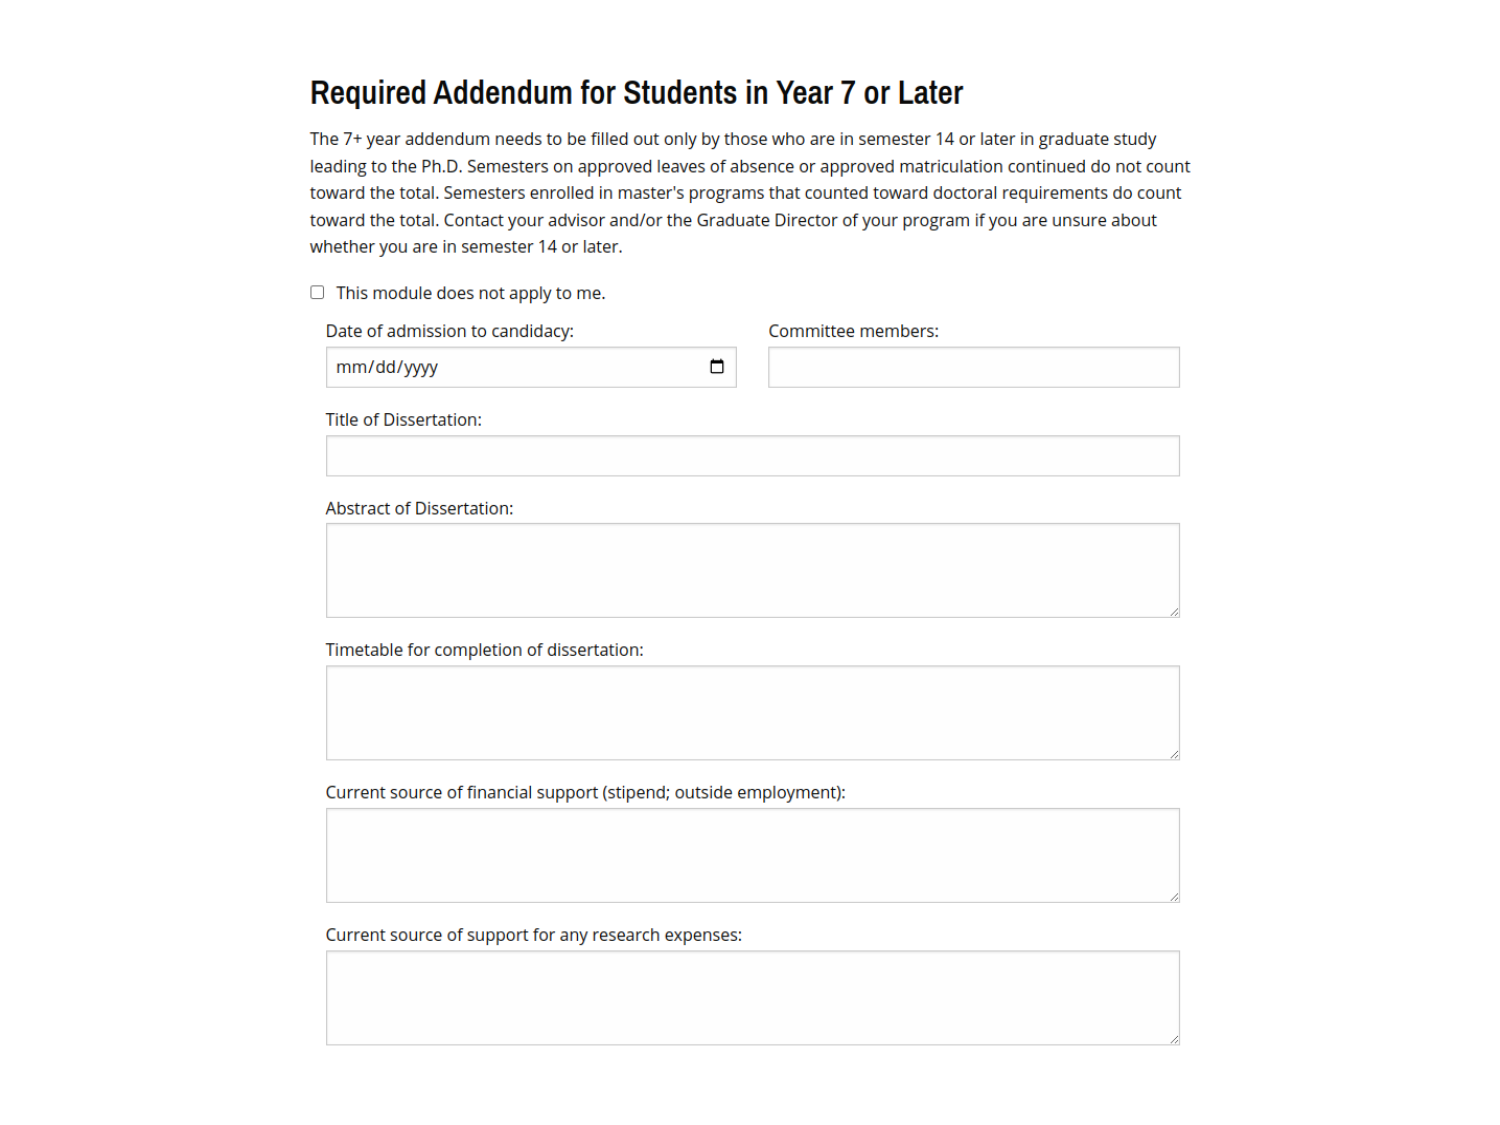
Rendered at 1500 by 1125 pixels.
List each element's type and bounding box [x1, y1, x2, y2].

picture [300, 69, 1200, 1056]
